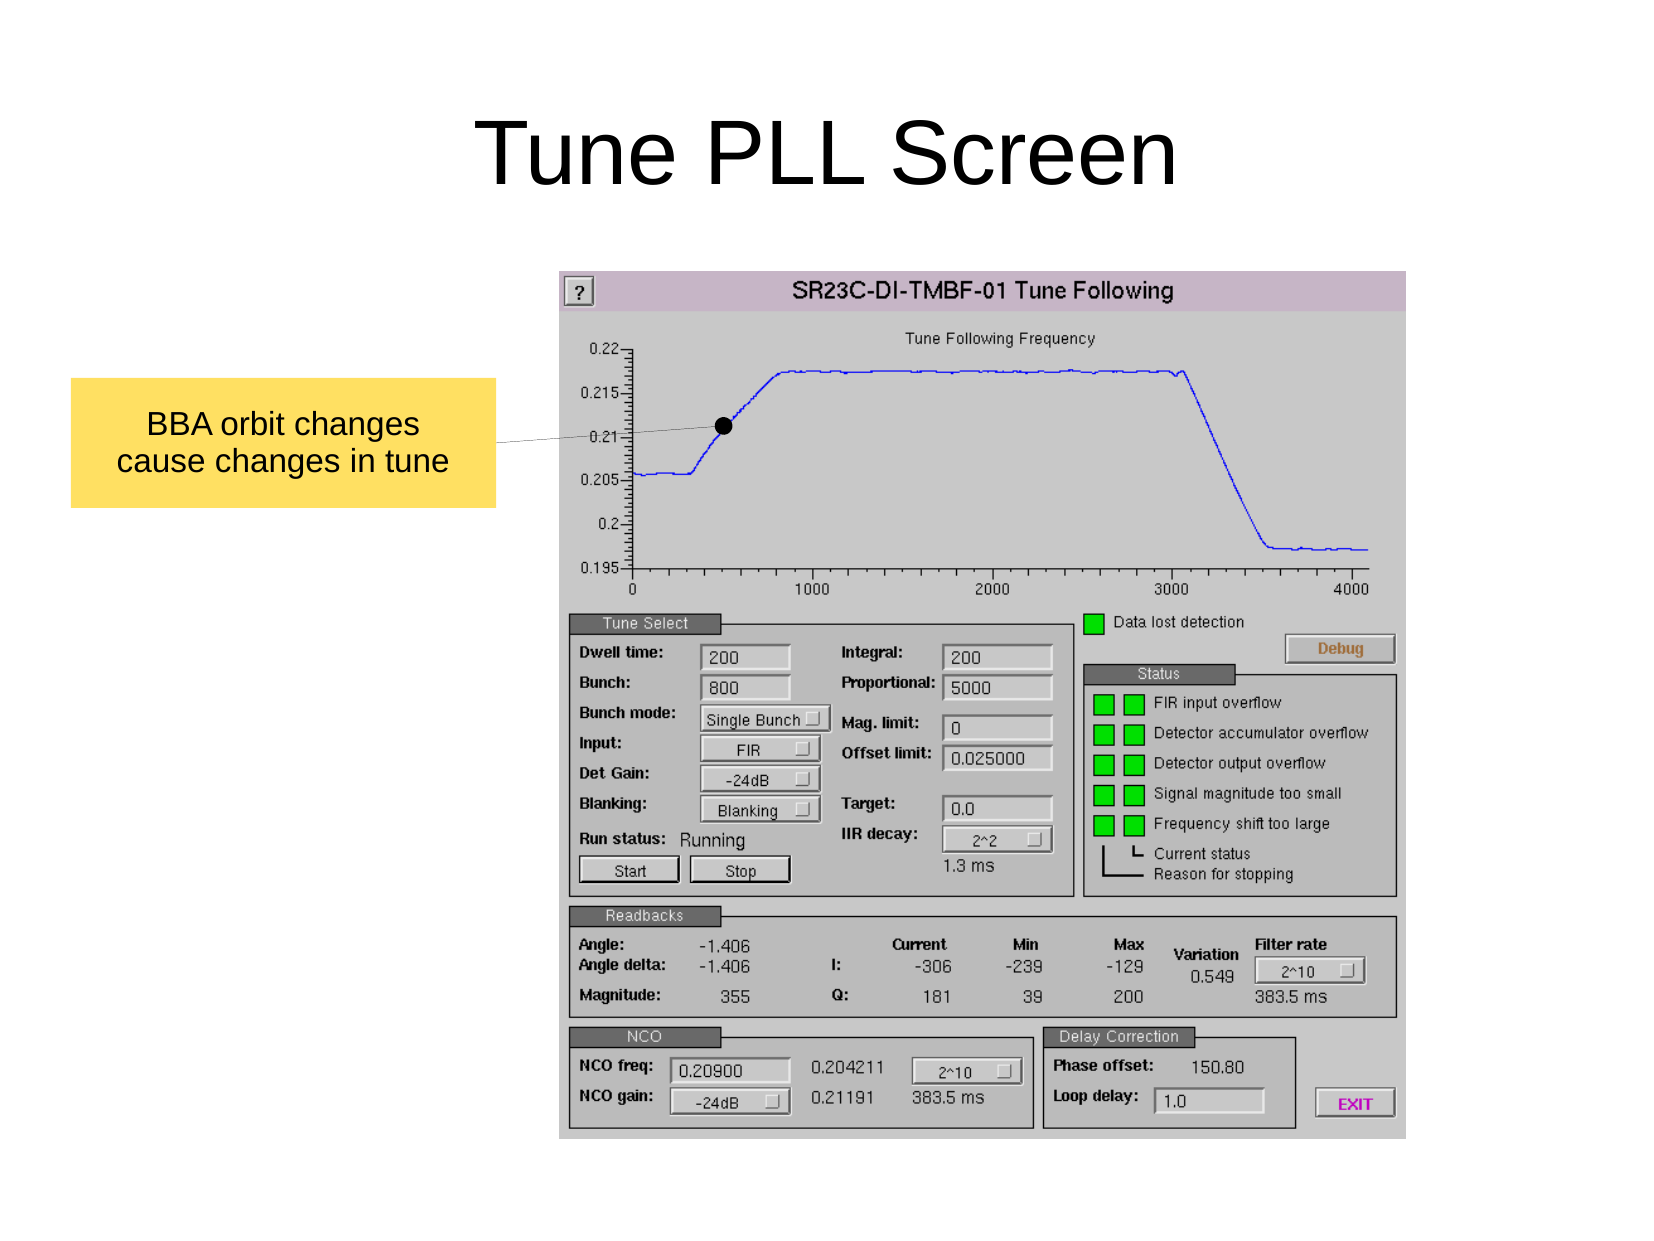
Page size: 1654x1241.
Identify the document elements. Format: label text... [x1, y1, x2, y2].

picture [559, 271, 1406, 1139]
title Tune PLL Screen [82, 49, 1571, 257]
text_box BBA orbit changes cause changes in tune [70, 377, 497, 508]
